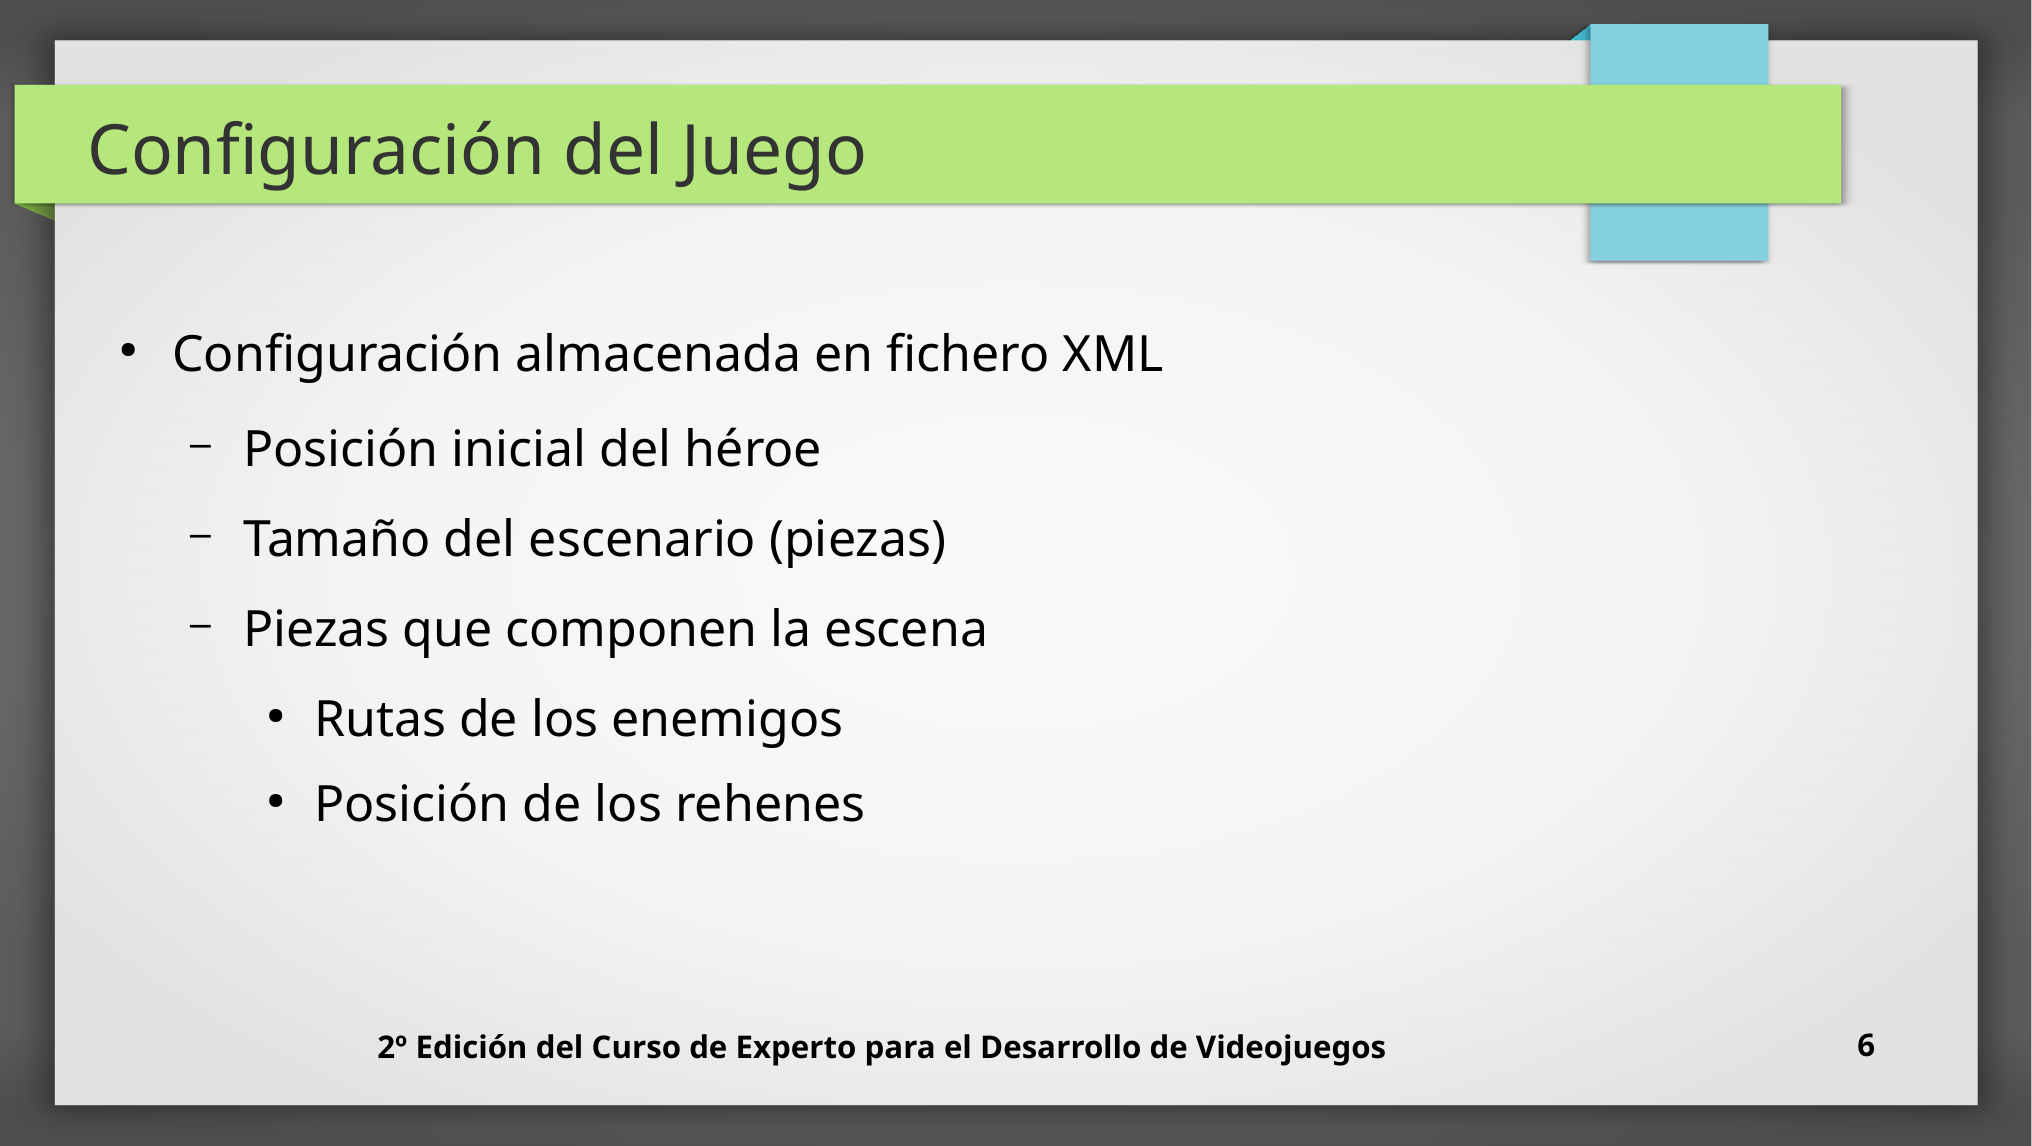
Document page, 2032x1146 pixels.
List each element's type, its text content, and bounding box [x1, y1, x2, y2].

list Configuración almacenada en fichero XML Posición inicial del héroe Tamaño del escenario (piezas) Piezas que componen la escena Rutas de los enemigos Posición de los rehenes [101, 317, 1890, 1037]
text_box 2º Edición del Curso de Experto para el Desarrollo de Videojuegos [362, 1018, 1670, 1085]
title Configuración del Juego [87, 91, 1510, 204]
text_box <número> [1842, 1015, 2032, 1082]
picture [0, 0, 2032, 1146]
